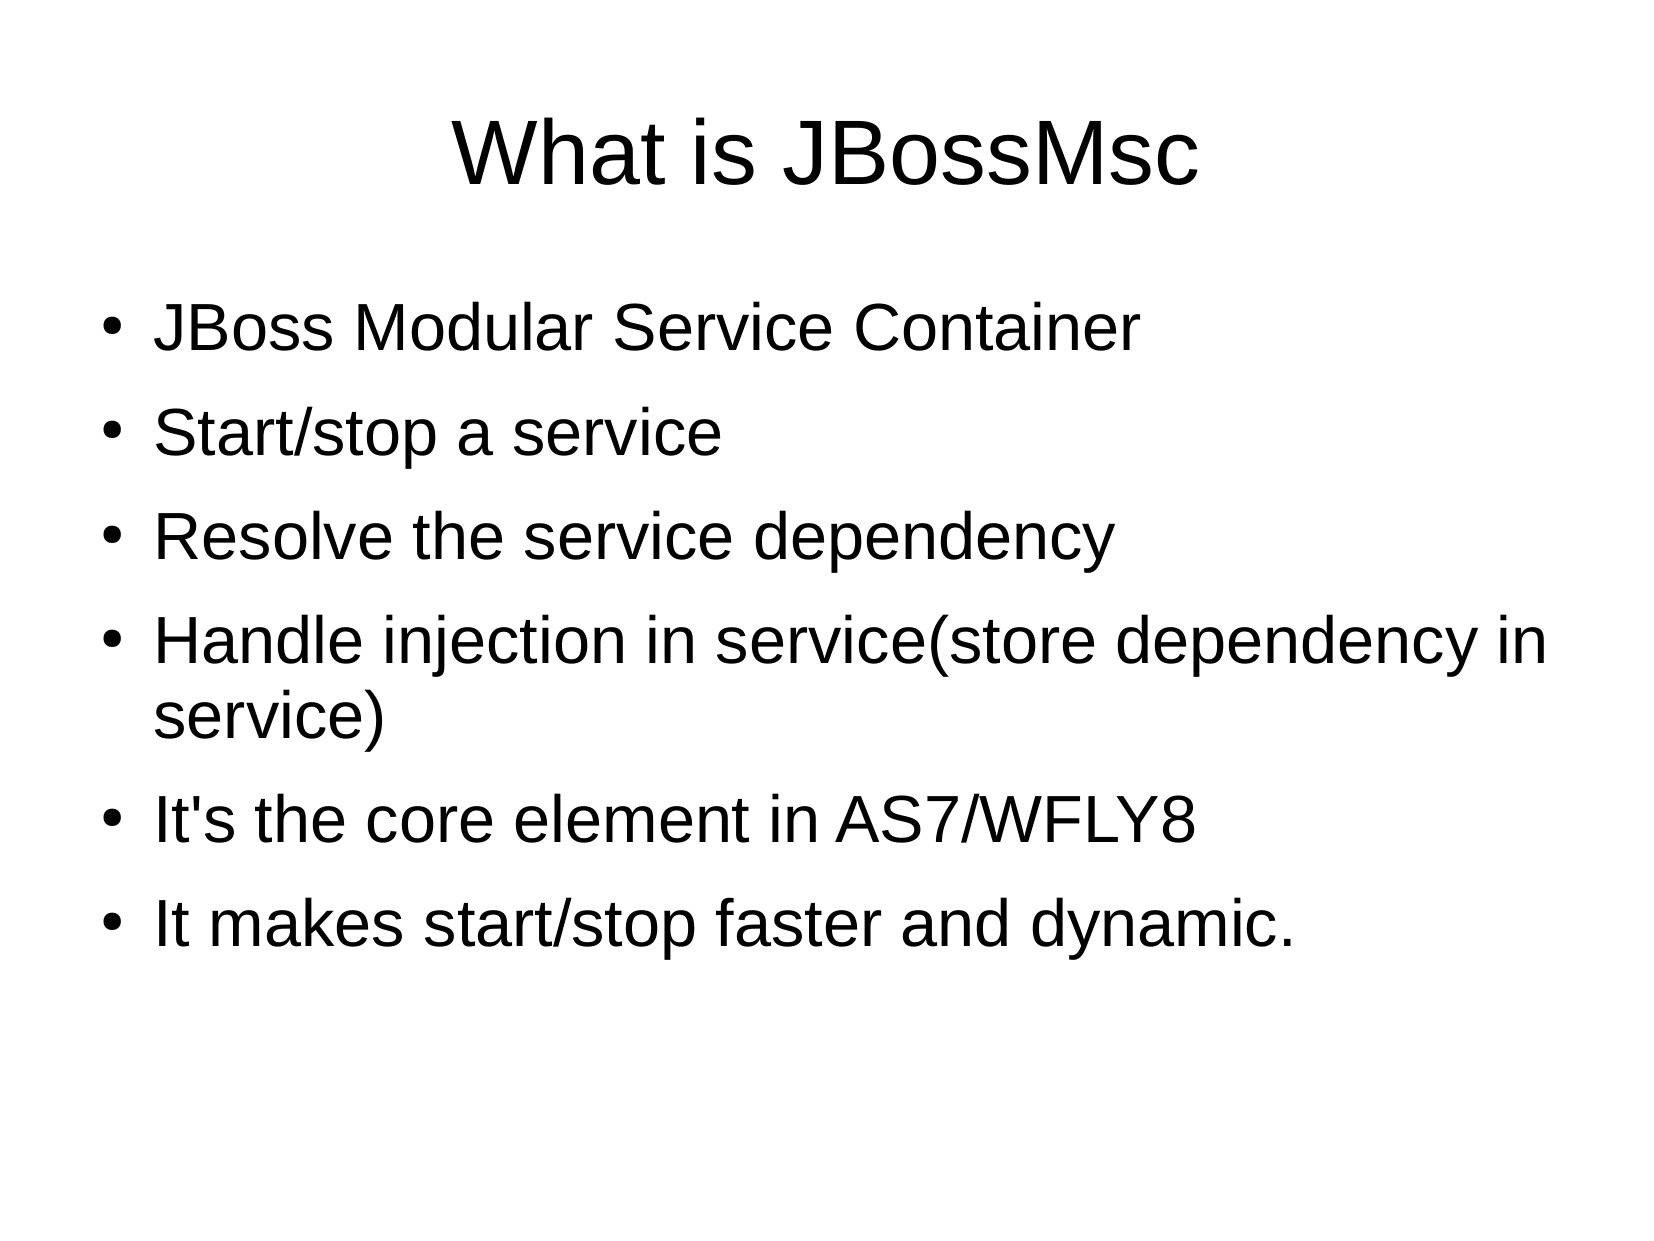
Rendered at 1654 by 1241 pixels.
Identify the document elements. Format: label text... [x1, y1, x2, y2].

list JBoss Modular Service Container Start/stop a service Resolve the service dependency Handle injection in service(store dependency in service) It's the core element in AS7/WFLY8 It makes start/stop faster and dynamic. [82, 290, 1571, 1010]
title What is JBossMsc [82, 49, 1571, 257]
